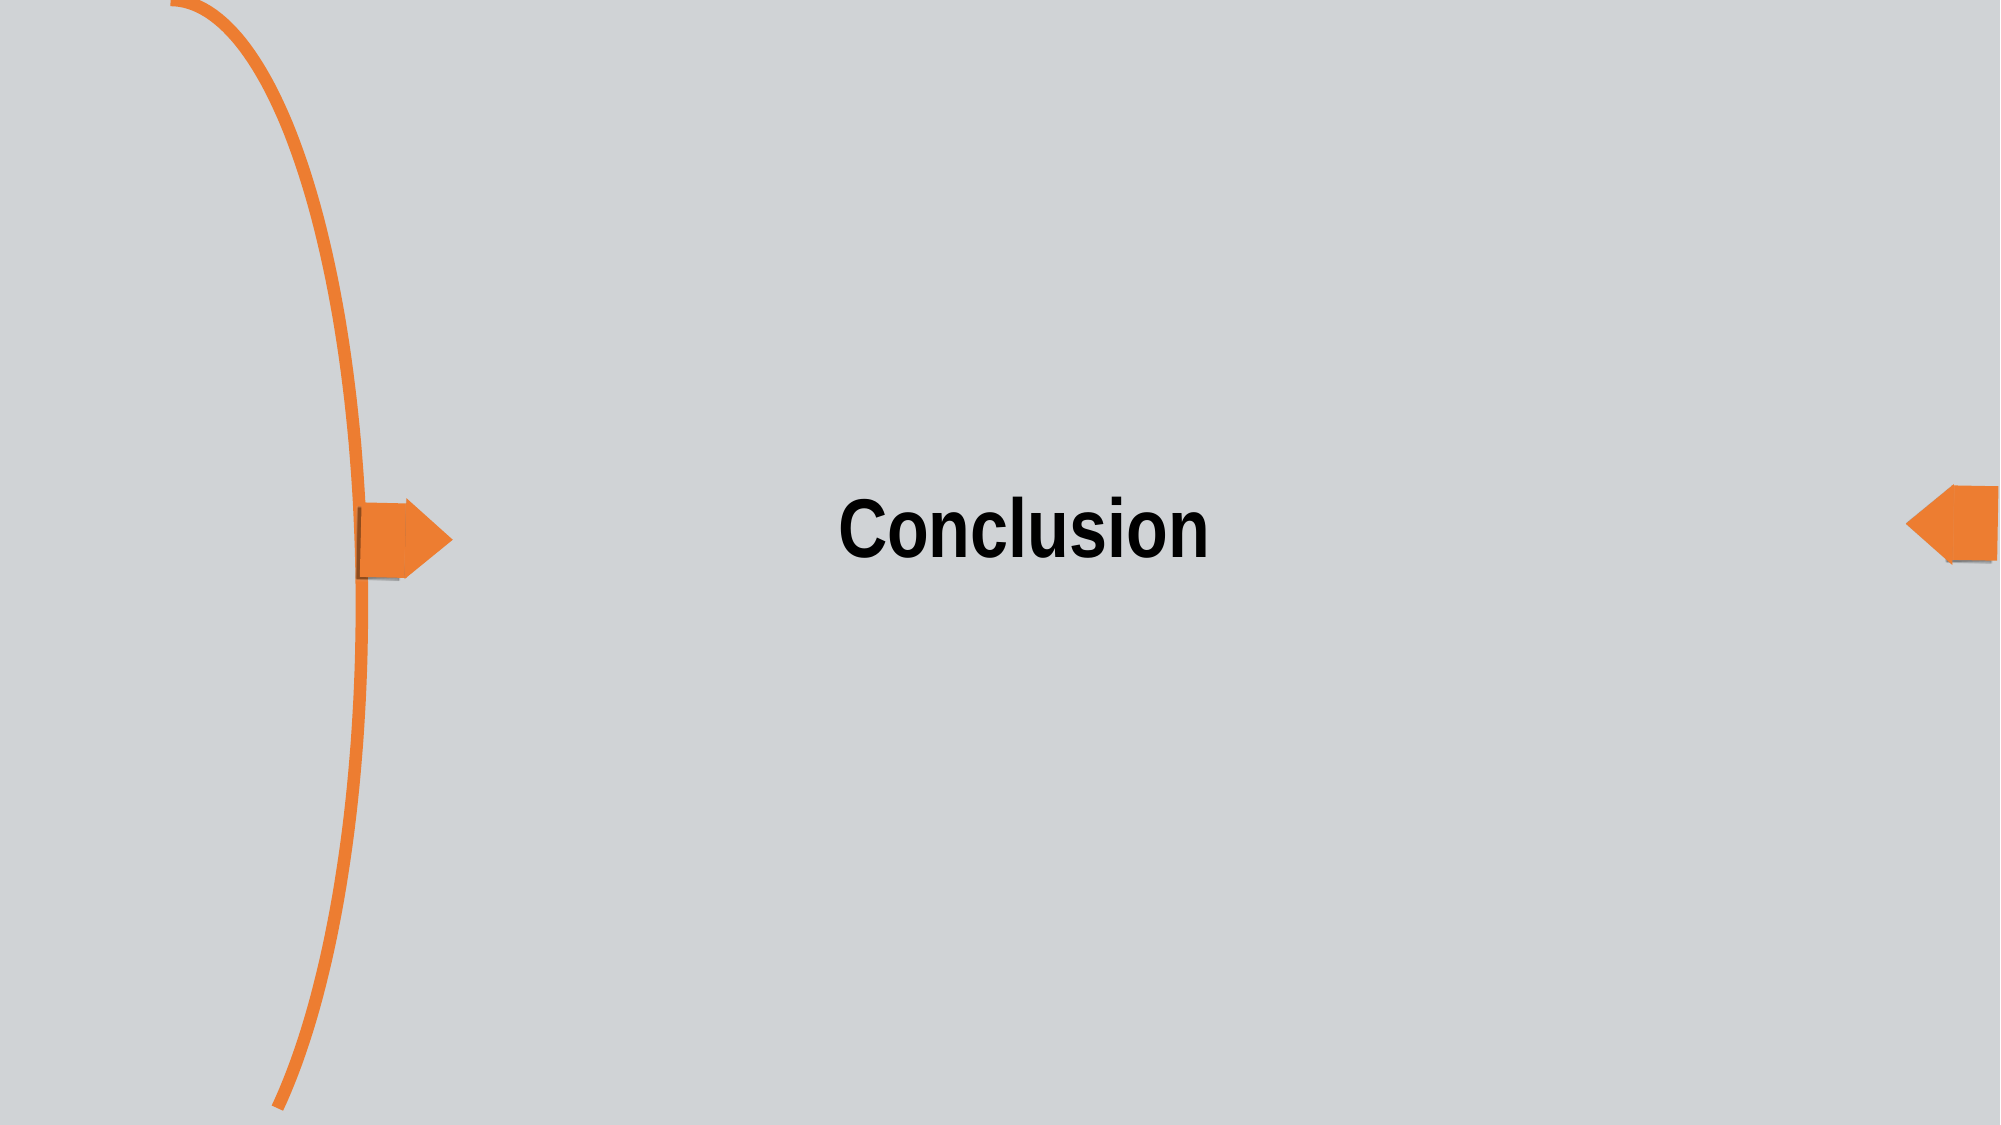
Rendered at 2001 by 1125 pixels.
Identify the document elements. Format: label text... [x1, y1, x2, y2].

text_box [1907, 486, 1998, 563]
text_box [360, 500, 452, 577]
text_box Conclusion [823, 466, 1279, 583]
